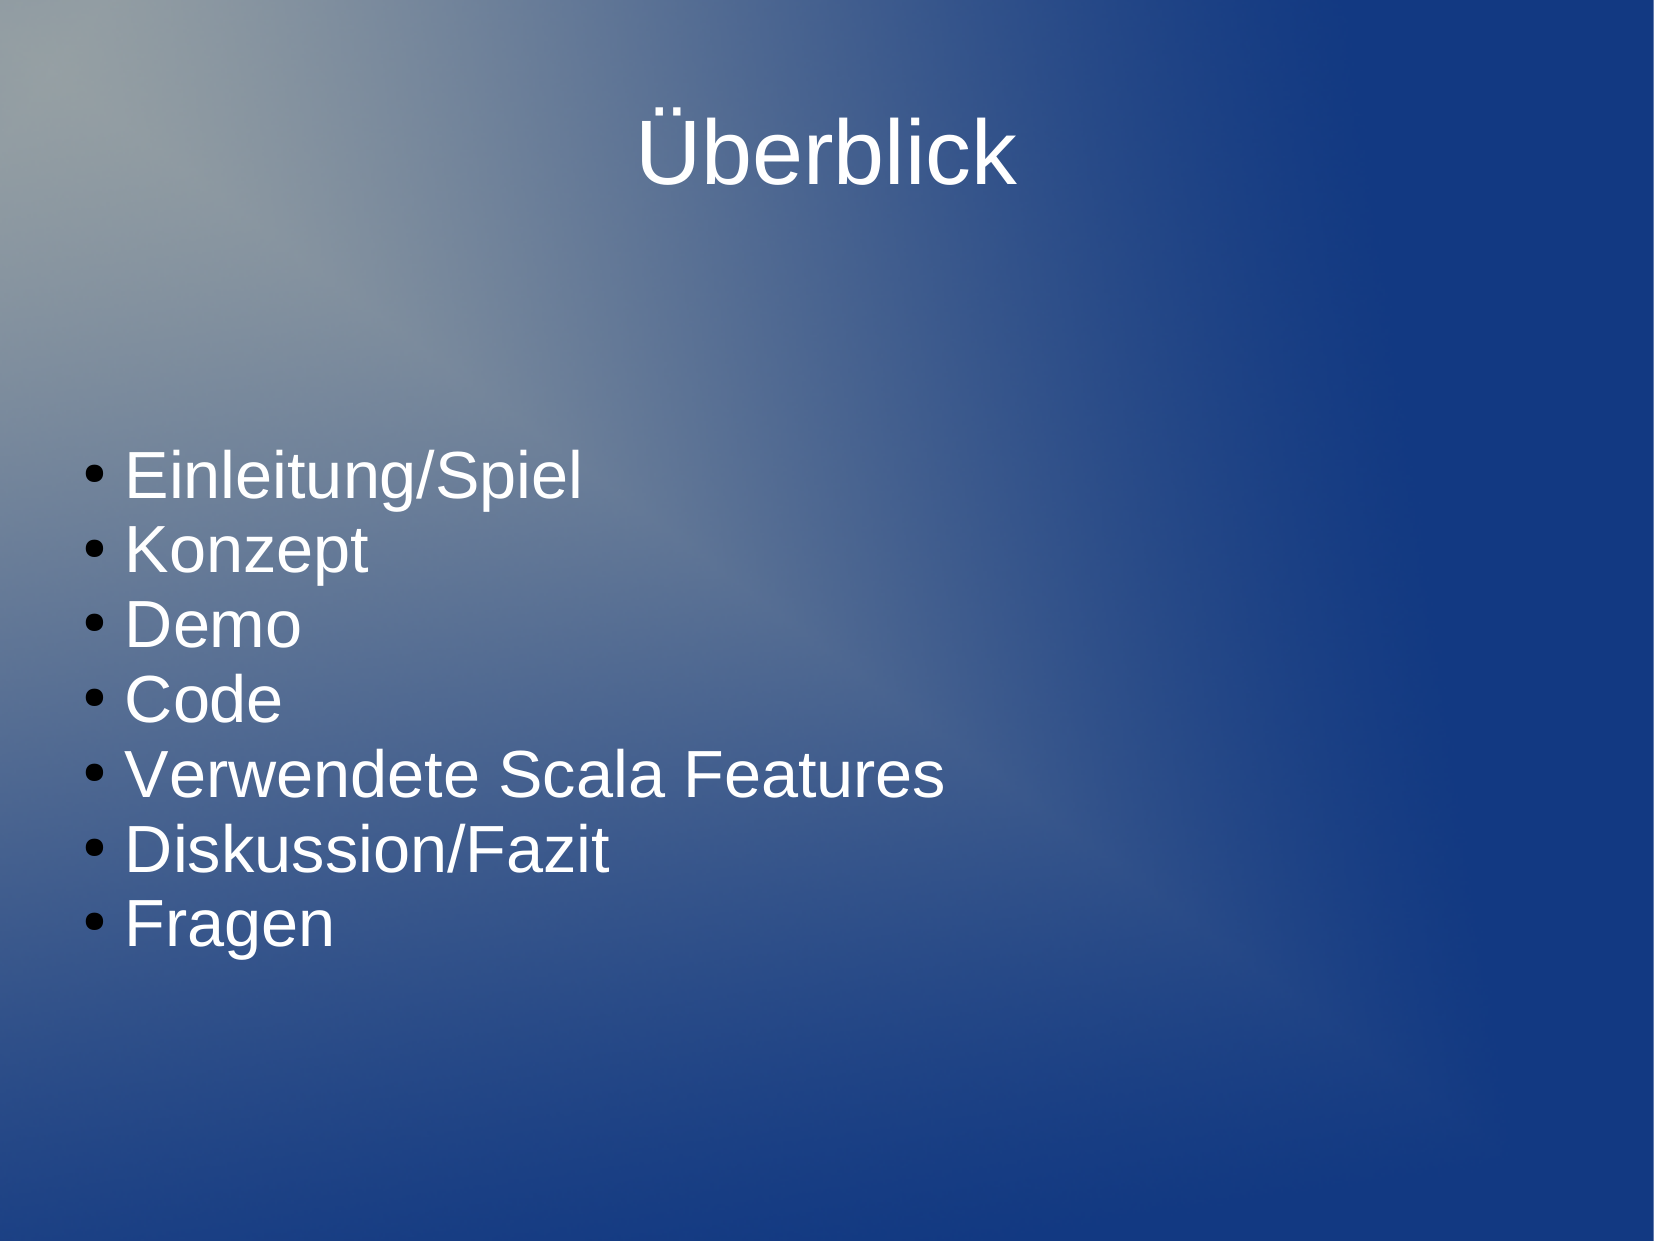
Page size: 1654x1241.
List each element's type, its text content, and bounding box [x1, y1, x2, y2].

title Überblick [82, 49, 1571, 257]
subtitle Einleitung/Spiel Konzept Demo Code Verwendete Scala Features Diskussion/Fazit Fragen [82, 290, 1571, 1109]
picture [0, 0, 1654, 1241]
